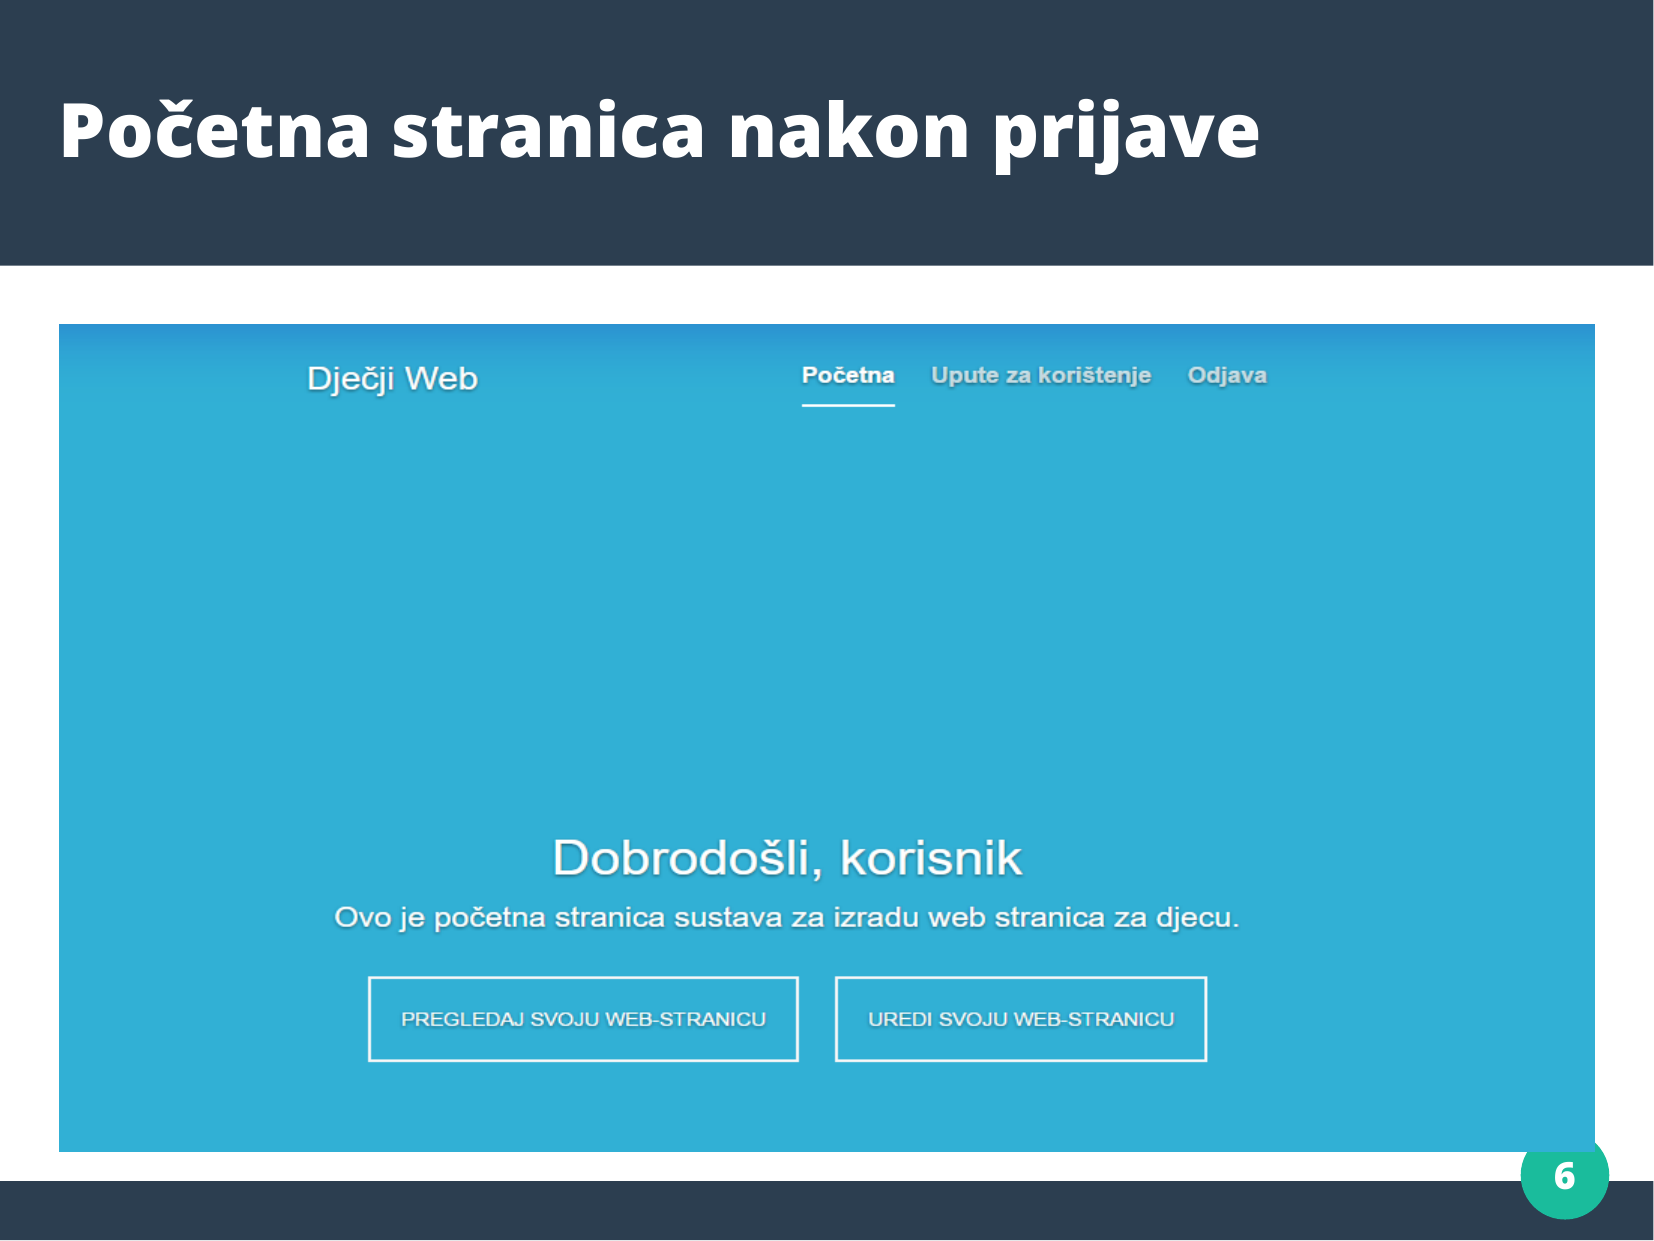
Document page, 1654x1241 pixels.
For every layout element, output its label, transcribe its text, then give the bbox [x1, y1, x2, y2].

picture [59, 324, 1595, 1152]
title Početna stranica nakon prijave [59, 49, 1595, 207]
